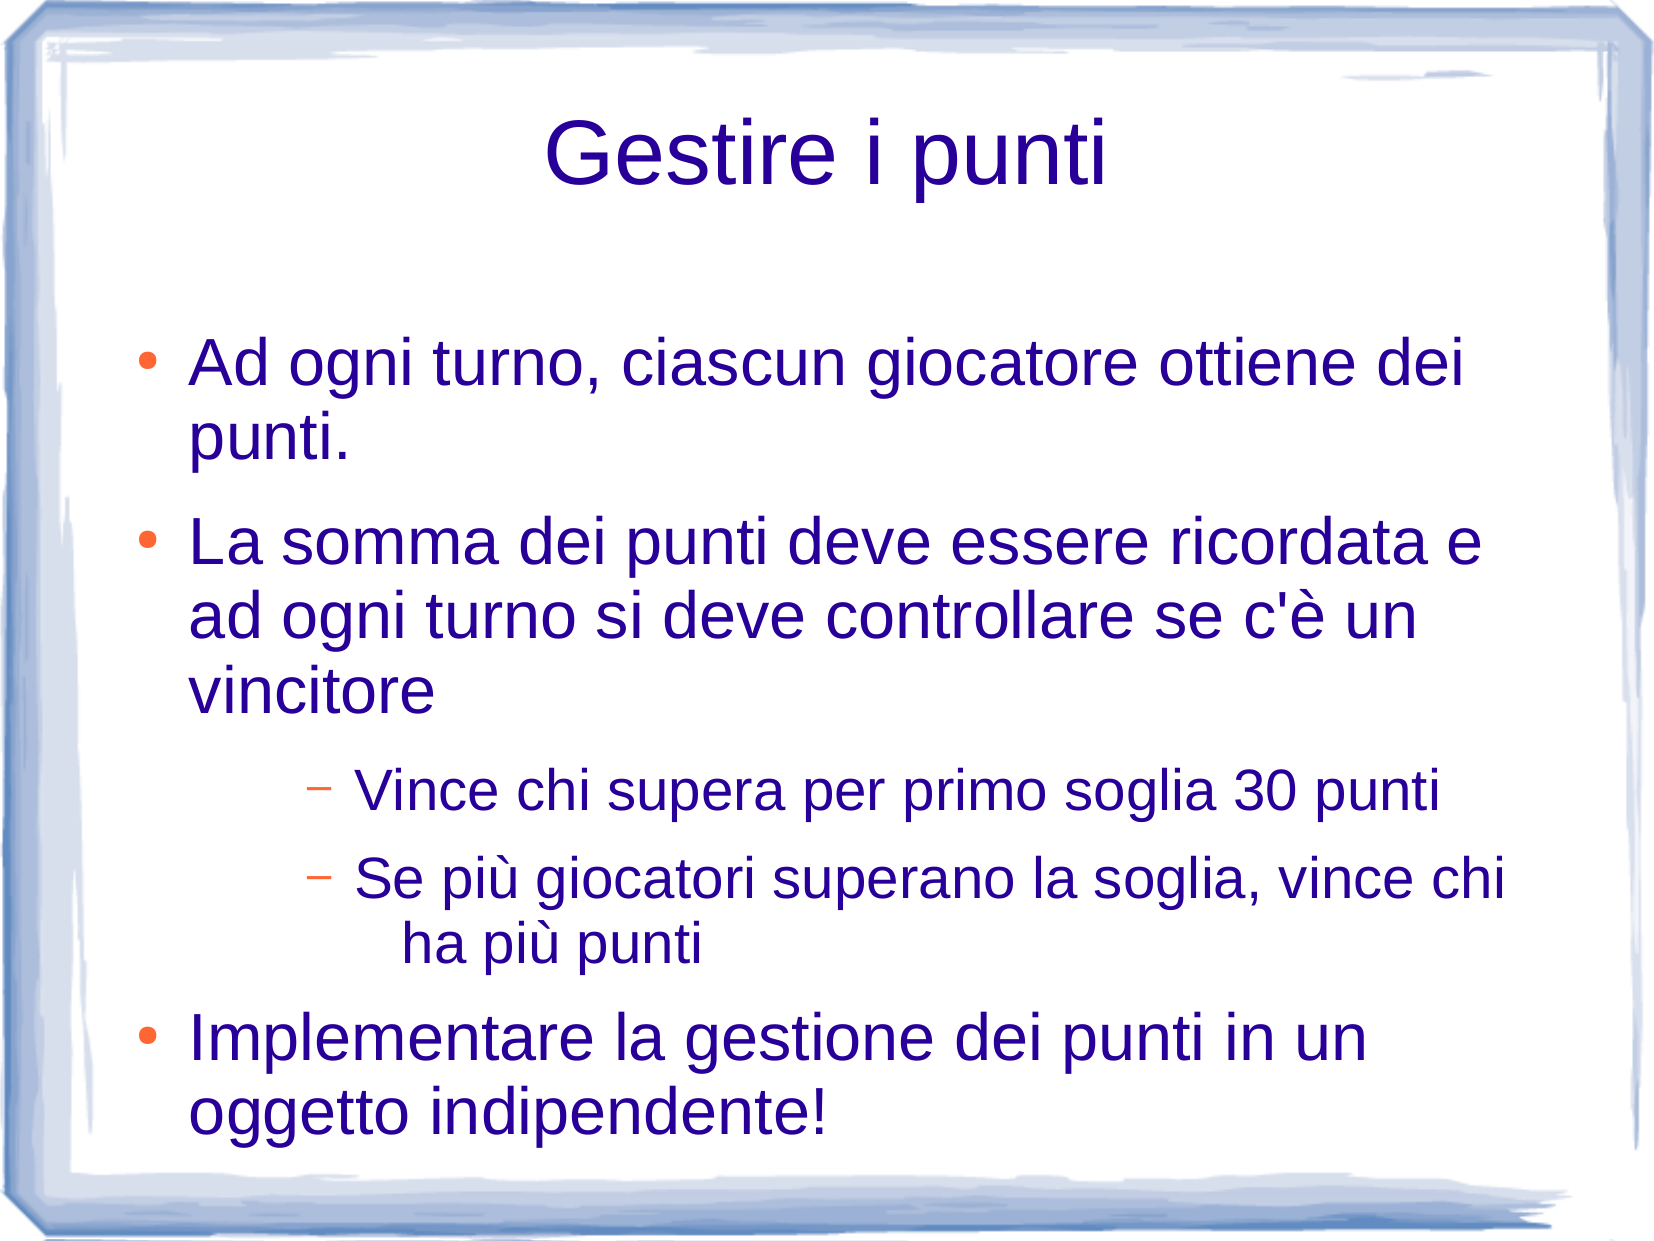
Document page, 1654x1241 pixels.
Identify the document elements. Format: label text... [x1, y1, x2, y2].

title Gestire i punti [82, 49, 1571, 257]
picture [0, 0, 1654, 1241]
list Ad ogni turno, ciascun giocatore ottiene dei punti. La somma dei punti deve essere ricordata e ad ogni turno si deve controllare se c'è un vincitore Vince chi supera per primo soglia 30 punti Se più giocatori superano la soglia, vince chi ha più punti Implementare la gestione dei punti in un oggetto indipendente! [118, 324, 1571, 1146]
